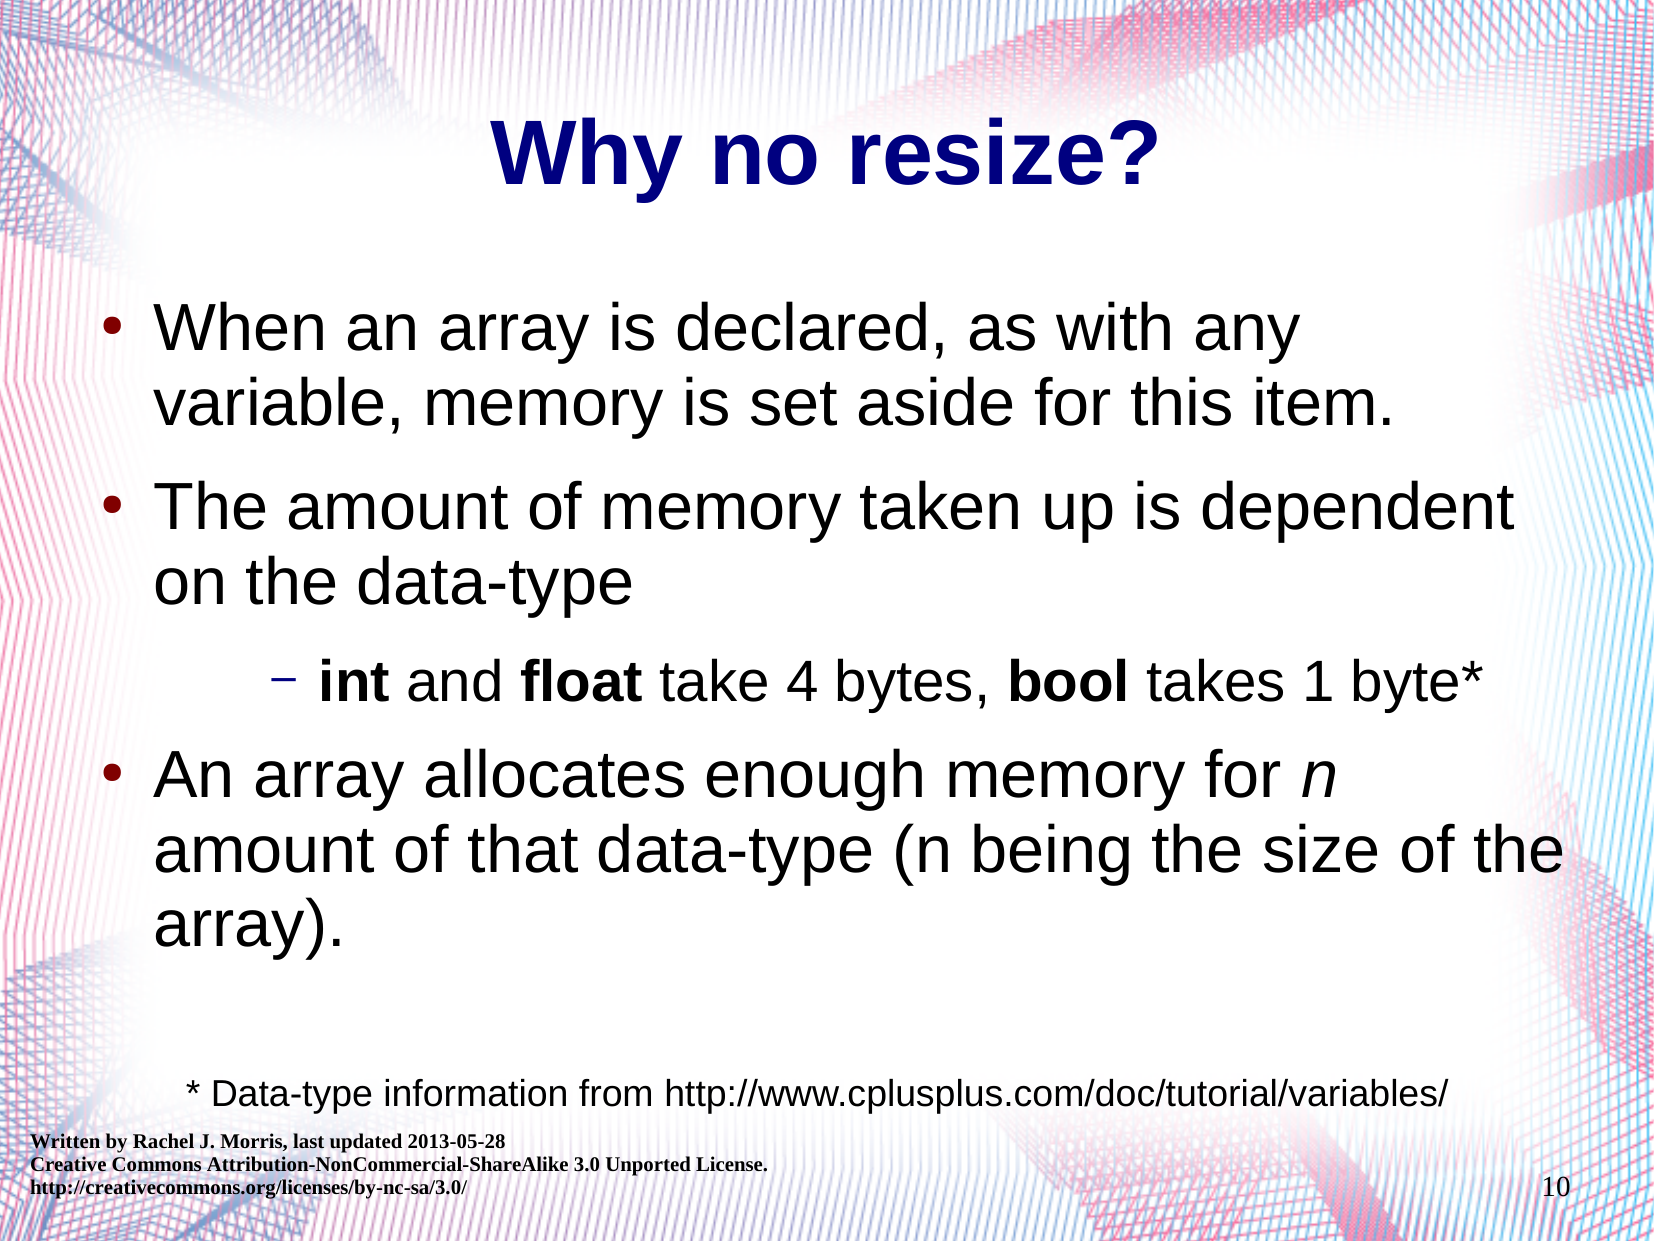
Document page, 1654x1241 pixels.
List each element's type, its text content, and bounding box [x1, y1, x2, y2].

picture [0, 0, 1654, 1241]
list When an array is declared, as with any variable, memory is set aside for this item. The amount of memory taken up is dependent on the data-type int and float take 4 bytes, bool takes 1 byte* An array allocates enough memory for n amount of that data-type (n being the size of the array). [82, 290, 1571, 1010]
text_box * Data-type information from http://www.cplusplus.com/doc/tutorial/variables/ [105, 1065, 1531, 1122]
title Why no resize? [82, 49, 1571, 257]
